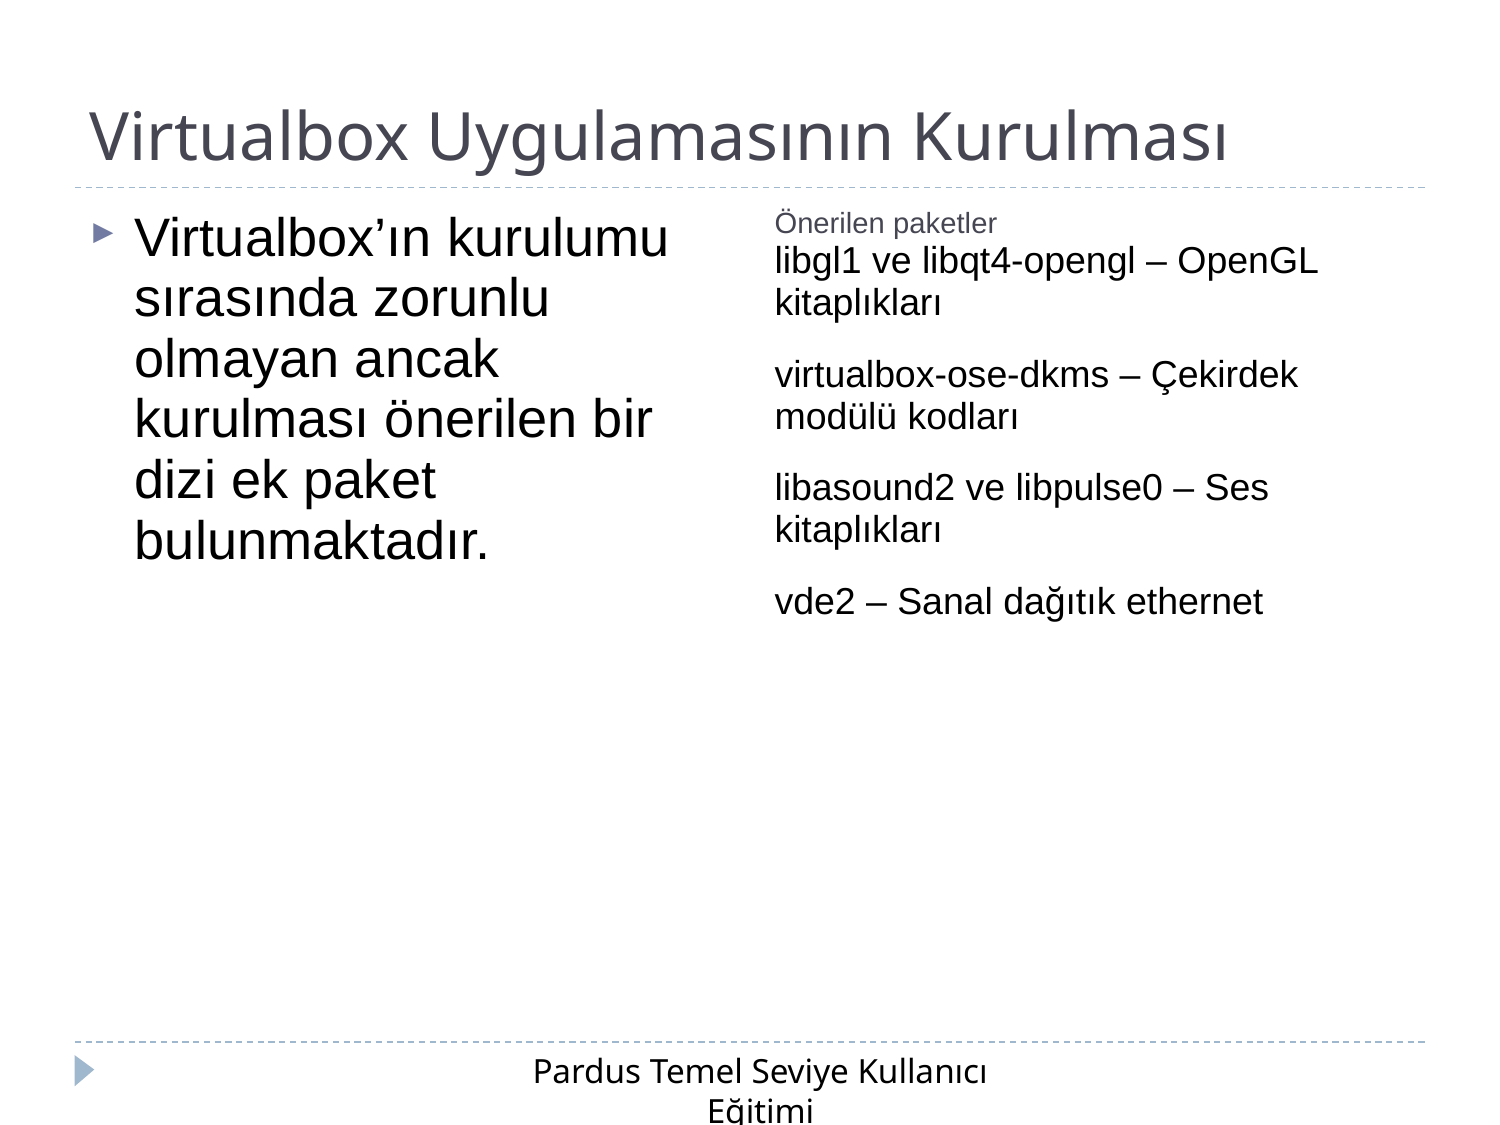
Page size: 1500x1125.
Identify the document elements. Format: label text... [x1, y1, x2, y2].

title Virtualbox Uygulamasının Kurulması [75, 37, 1425, 188]
list Önerilen paketler libgl1 ve libqt4-opengl – OpenGL kitaplıkları virtualbox-ose-dkms – Çekirdek modülü kodları libasound2 ve libpulse0 – Ses kitaplıkları vde2 – Sanal dağıtık ethernet [759, 199, 1423, 1010]
list Virtualbox’ın kurulumu sırasında zorunlu olmayan ancak kurulması önerilen bir dizi ek paket bulunmaktadır. [75, 200, 738, 1010]
